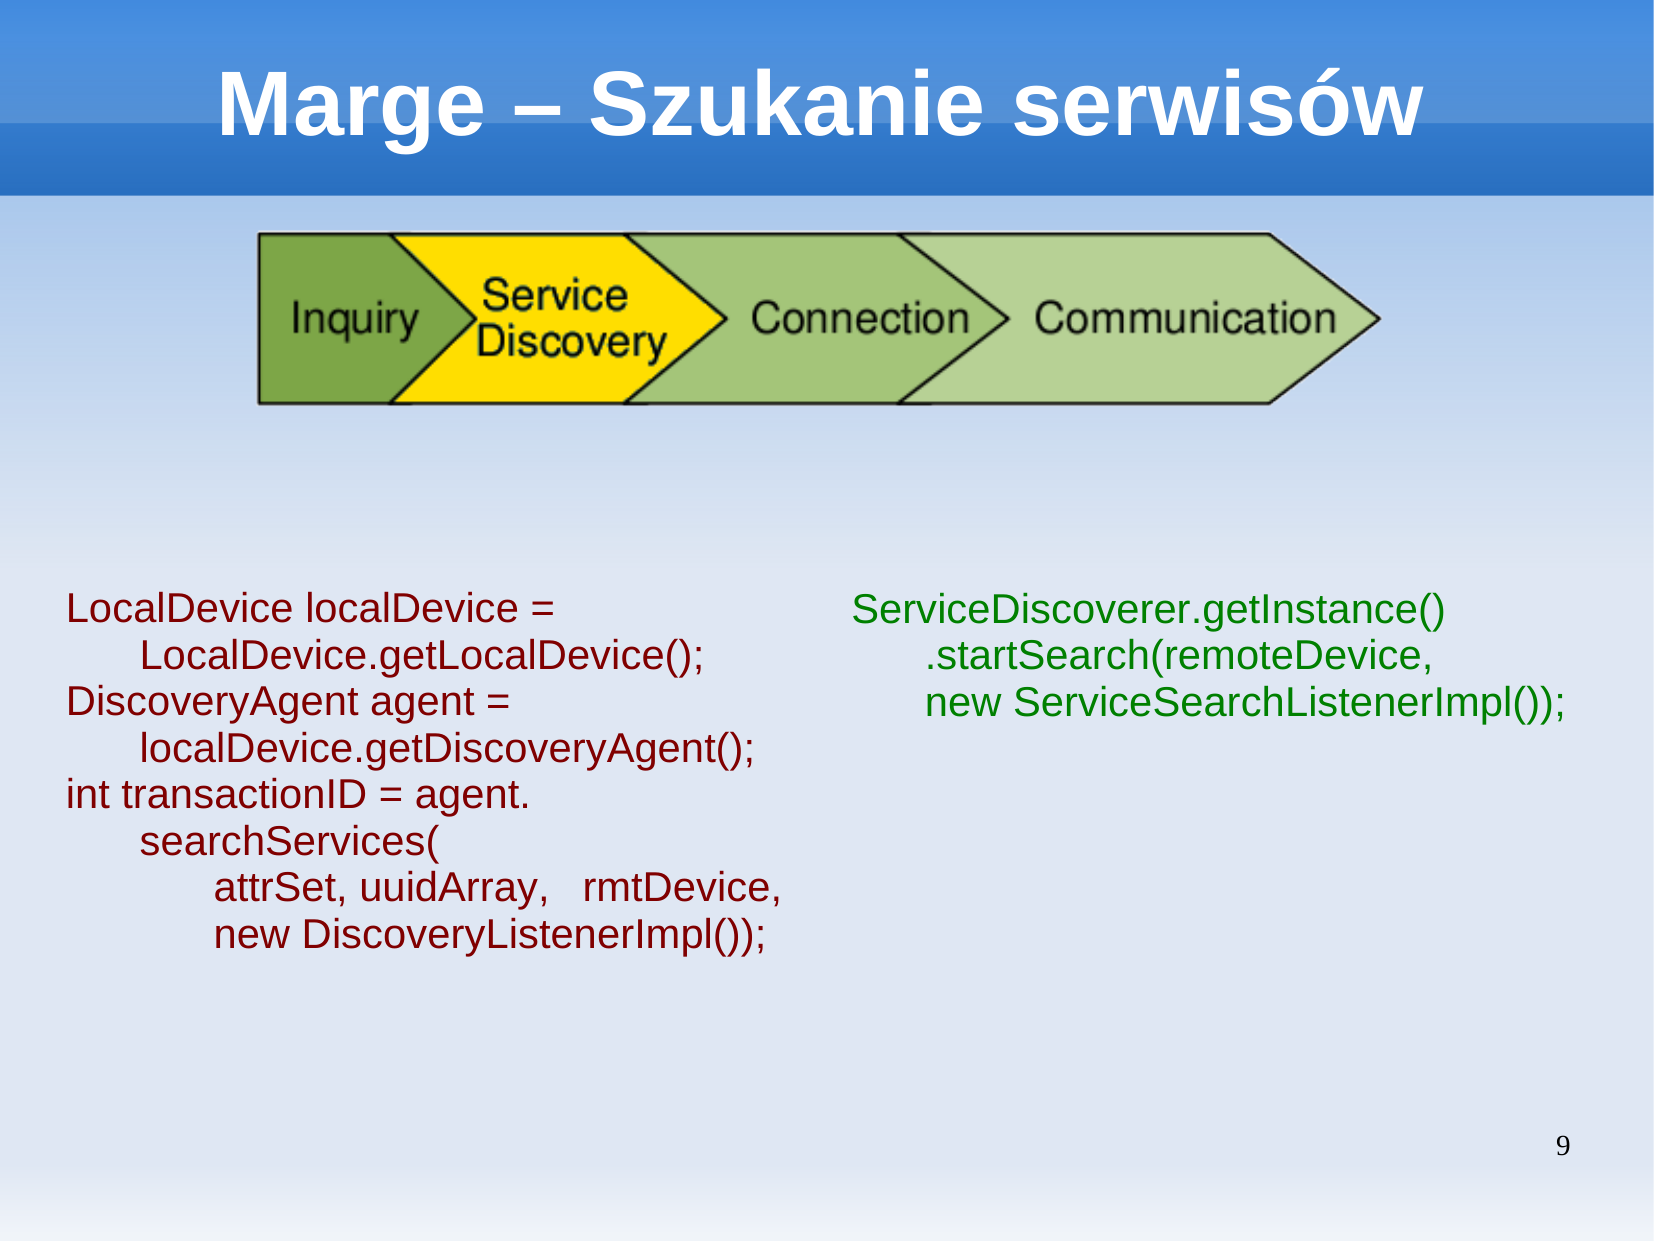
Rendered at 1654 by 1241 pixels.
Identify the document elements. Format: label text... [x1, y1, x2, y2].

text_box ServiceDiscoverer.getInstance() .startSearch(remoteDevice, new ServiceSearchListenerImpl()); [851, 585, 1581, 725]
text_box LocalDevice localDevice = LocalDevice.getLocalDevice(); DiscoveryAgent agent = localDevice.getDiscoveryAgent(); int transactionID = agent. searchServices( attrSet, uuidArray, rmtDevice, new DiscoveryListenerImpl()); [65, 584, 795, 957]
picture [0, 0, 1654, 1241]
title Marge – Szukanie serwisów [76, 7, 1565, 200]
